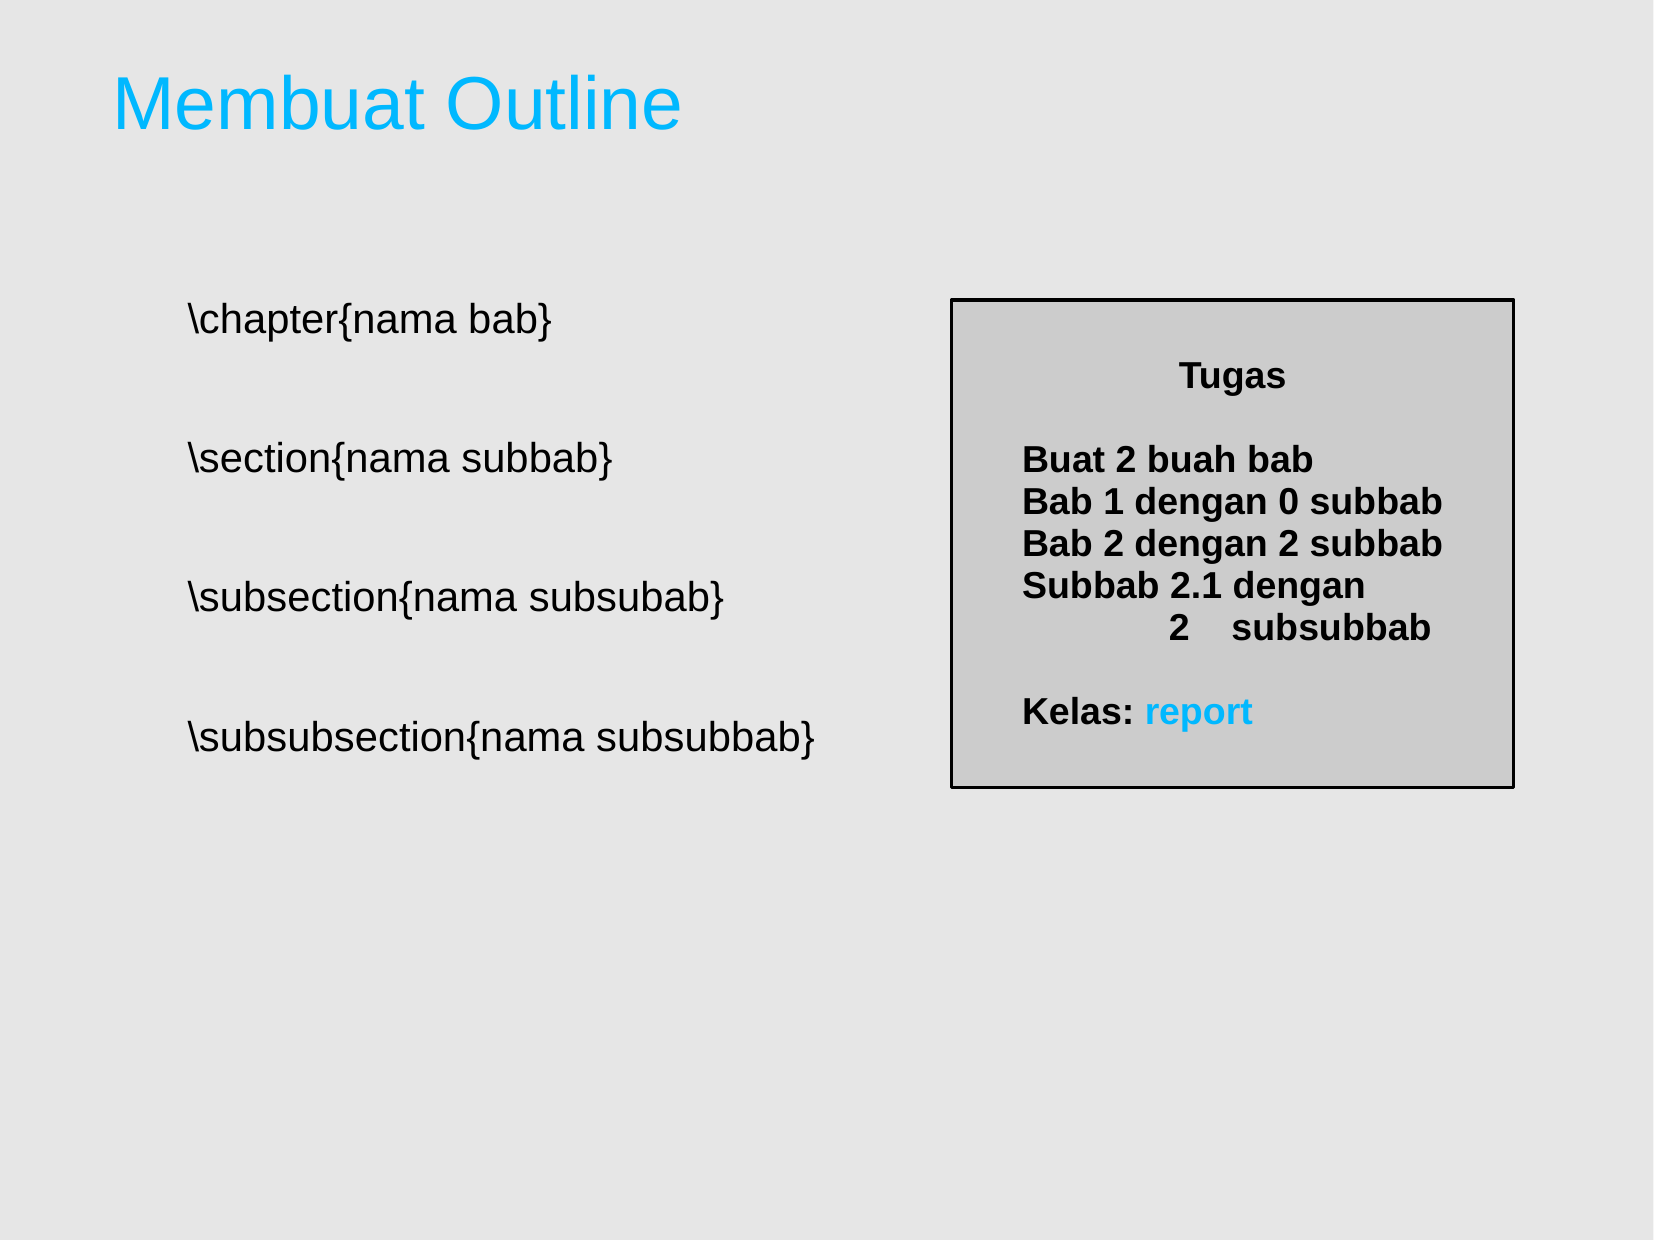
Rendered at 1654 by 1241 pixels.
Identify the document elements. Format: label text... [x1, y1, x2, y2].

title Membuat Outline [112, 56, 1571, 151]
text_box Tugas Buat 2 buah bab Bab 1 dengan 0 subbab Bab 2 dengan 2 subbab Subbab 2.1 dengan 2 subsubbab Kelas: report [951, 300, 1514, 788]
subtitle \chapter{nama bab} \section{nama subbab} \subsection{nama subsubab} \subsubsection{nama subsubbab} [187, 282, 863, 751]
